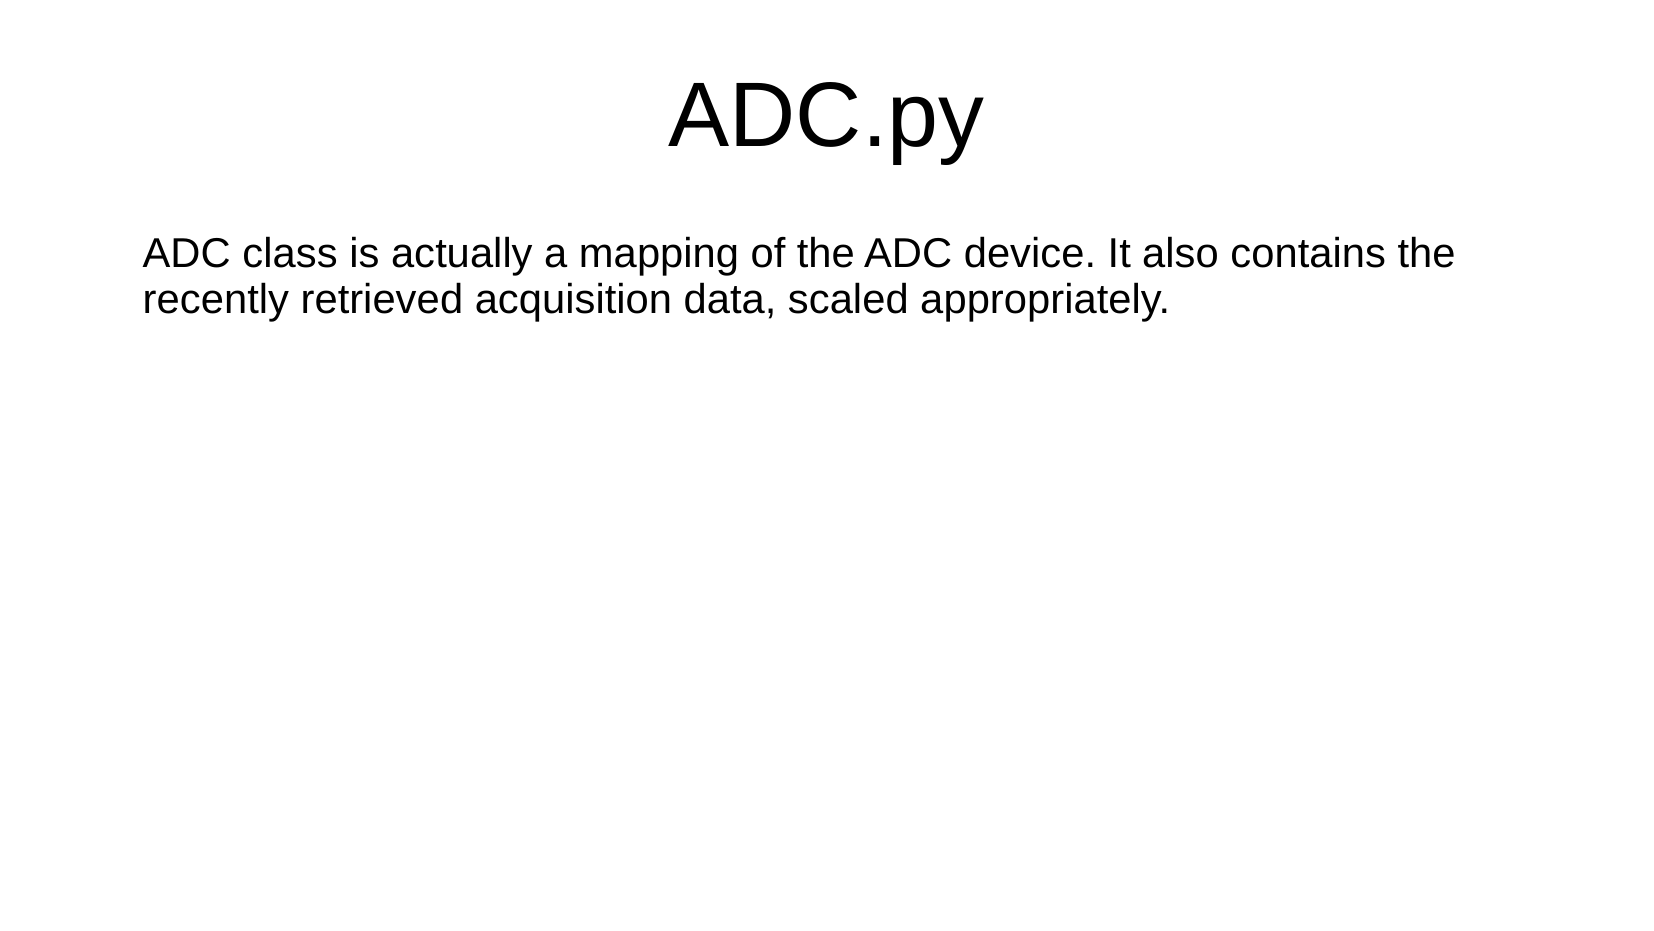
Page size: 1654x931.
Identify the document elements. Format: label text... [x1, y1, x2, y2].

list ADC class is actually a mapping of the ADC device. It also contains the recently retrieved acquisition data, scaled appropriately. [71, 229, 1561, 769]
title ADC.py [82, 37, 1571, 193]
